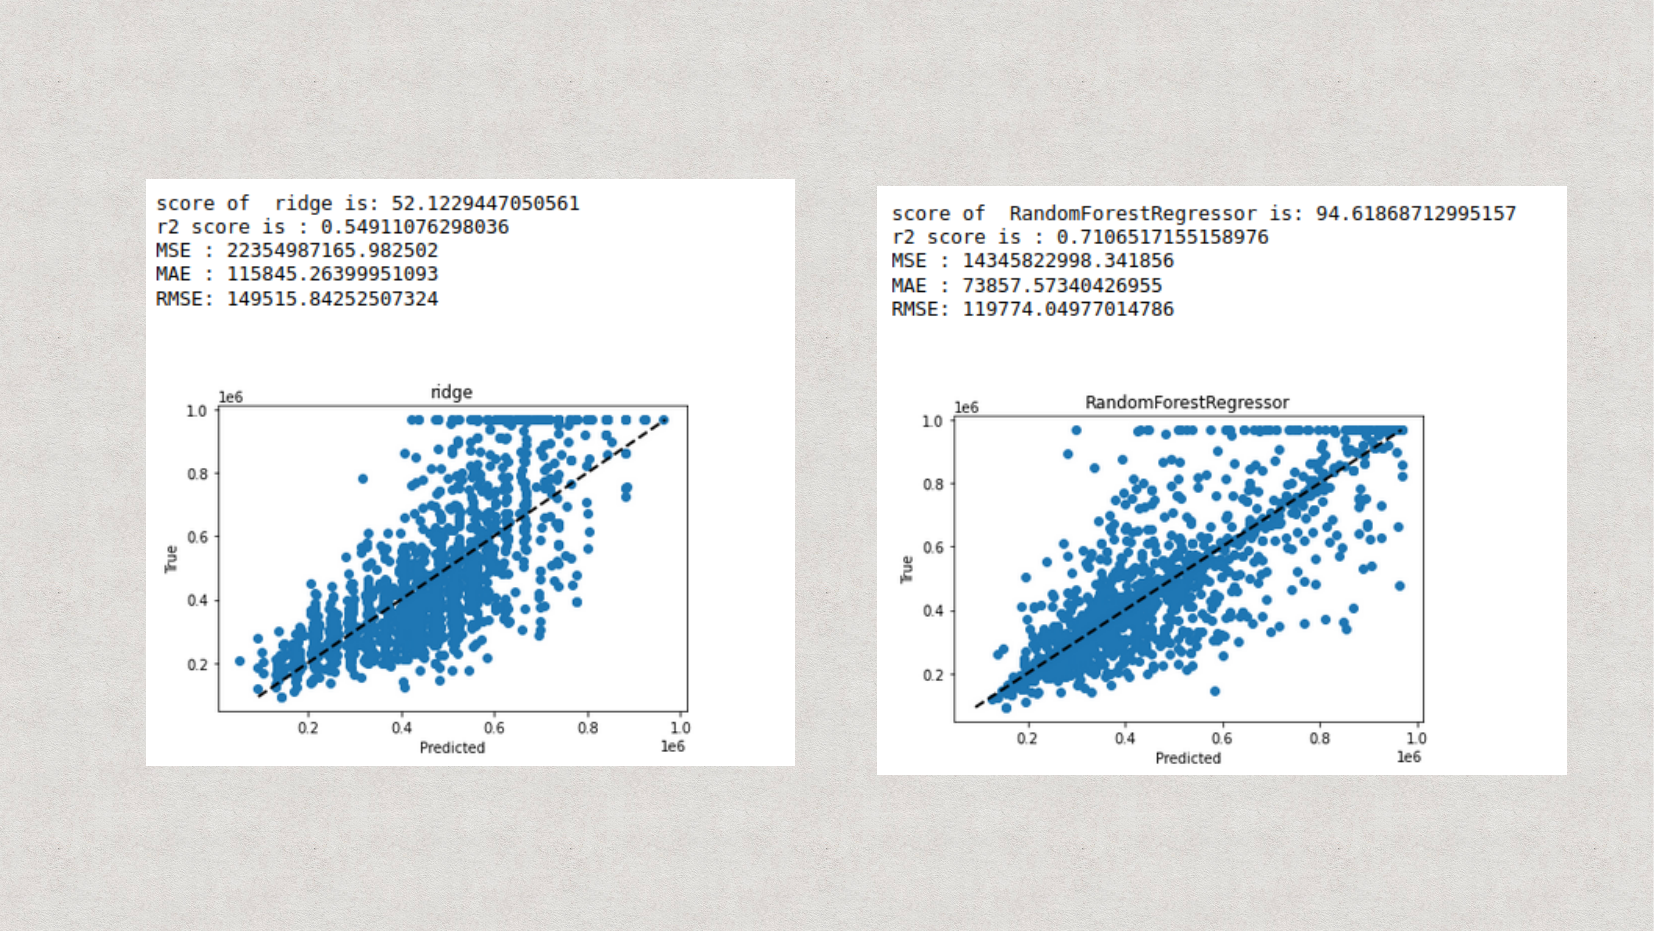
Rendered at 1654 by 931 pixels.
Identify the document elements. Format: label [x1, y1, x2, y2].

picture [0, 0, 1654, 931]
list [15, 15, 1639, 916]
